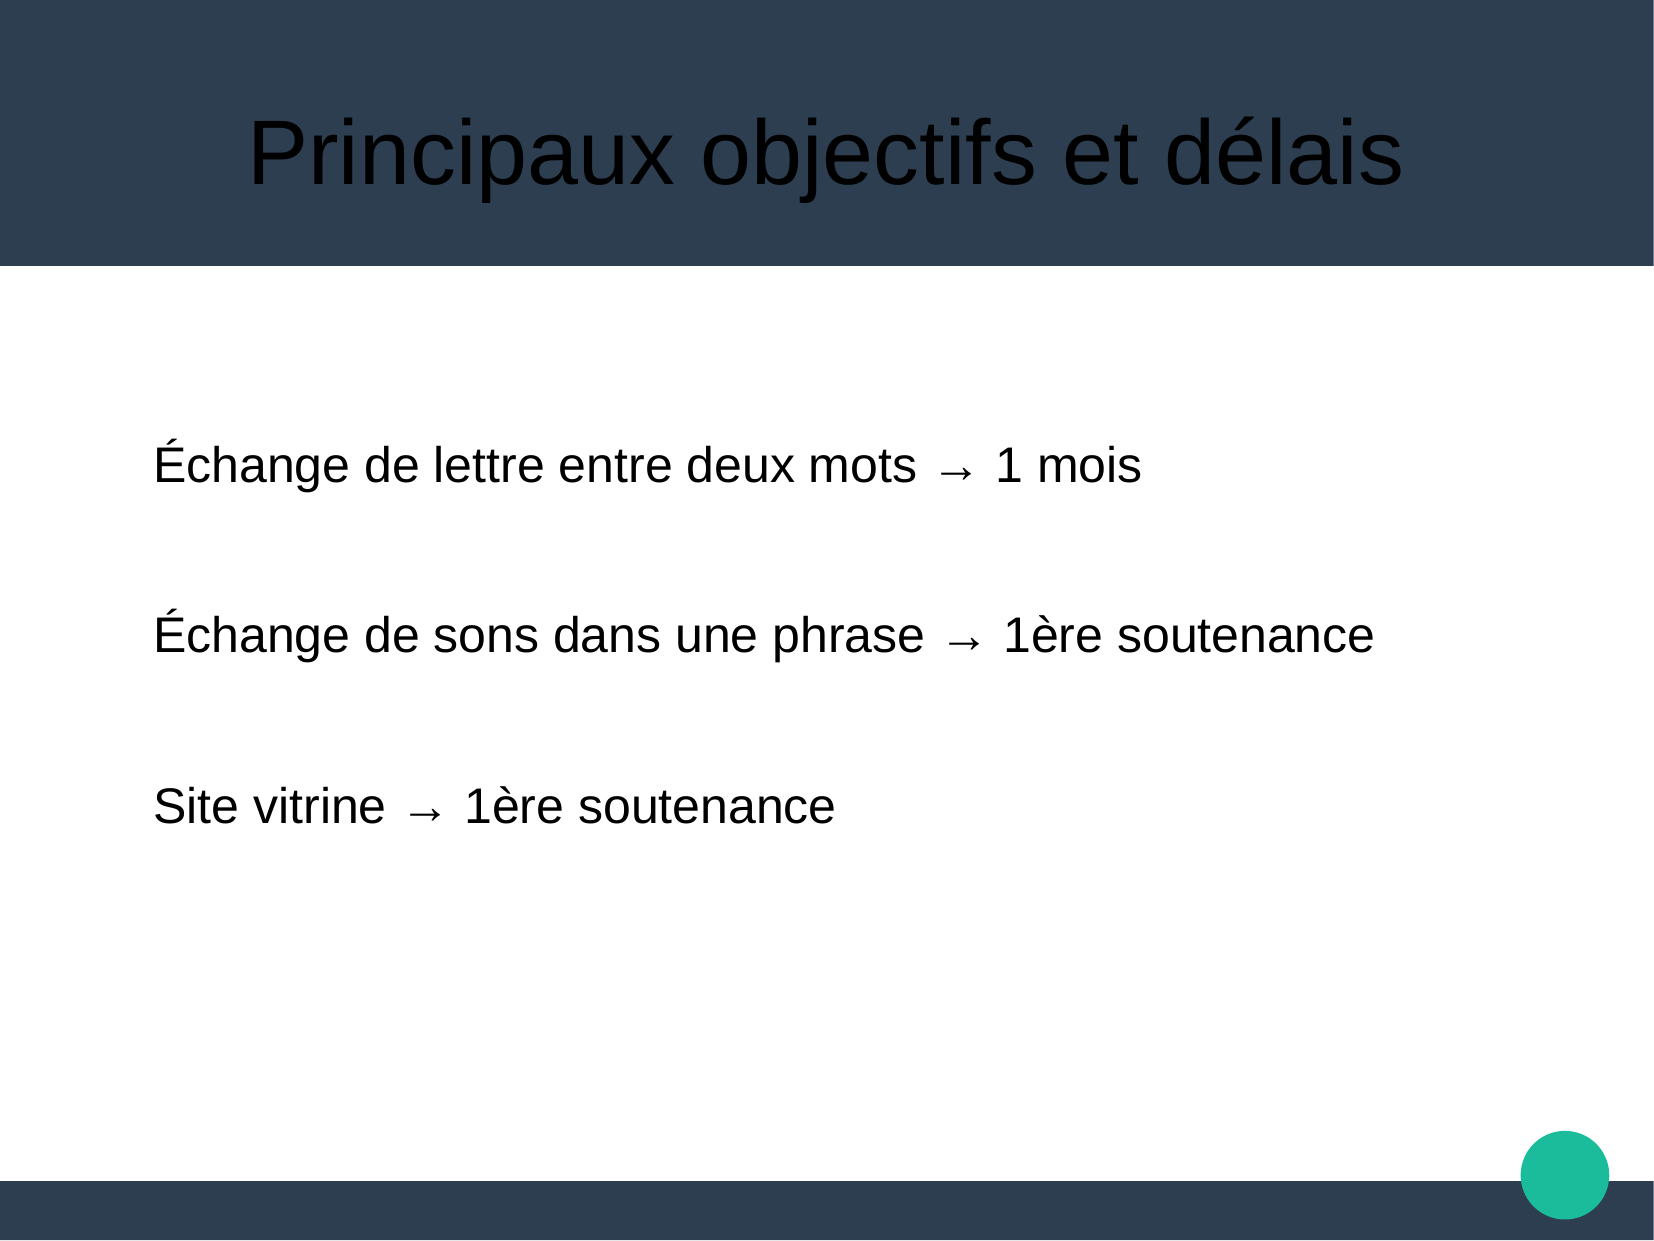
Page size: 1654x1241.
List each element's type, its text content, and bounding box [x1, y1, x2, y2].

list Échange de lettre entre deux mots → 1 mois Échange de sons dans une phrase → 1ère soutenance Site vitrine → 1ère soutenance [82, 437, 1571, 1157]
title Principaux objectifs et délais [82, 49, 1571, 257]
